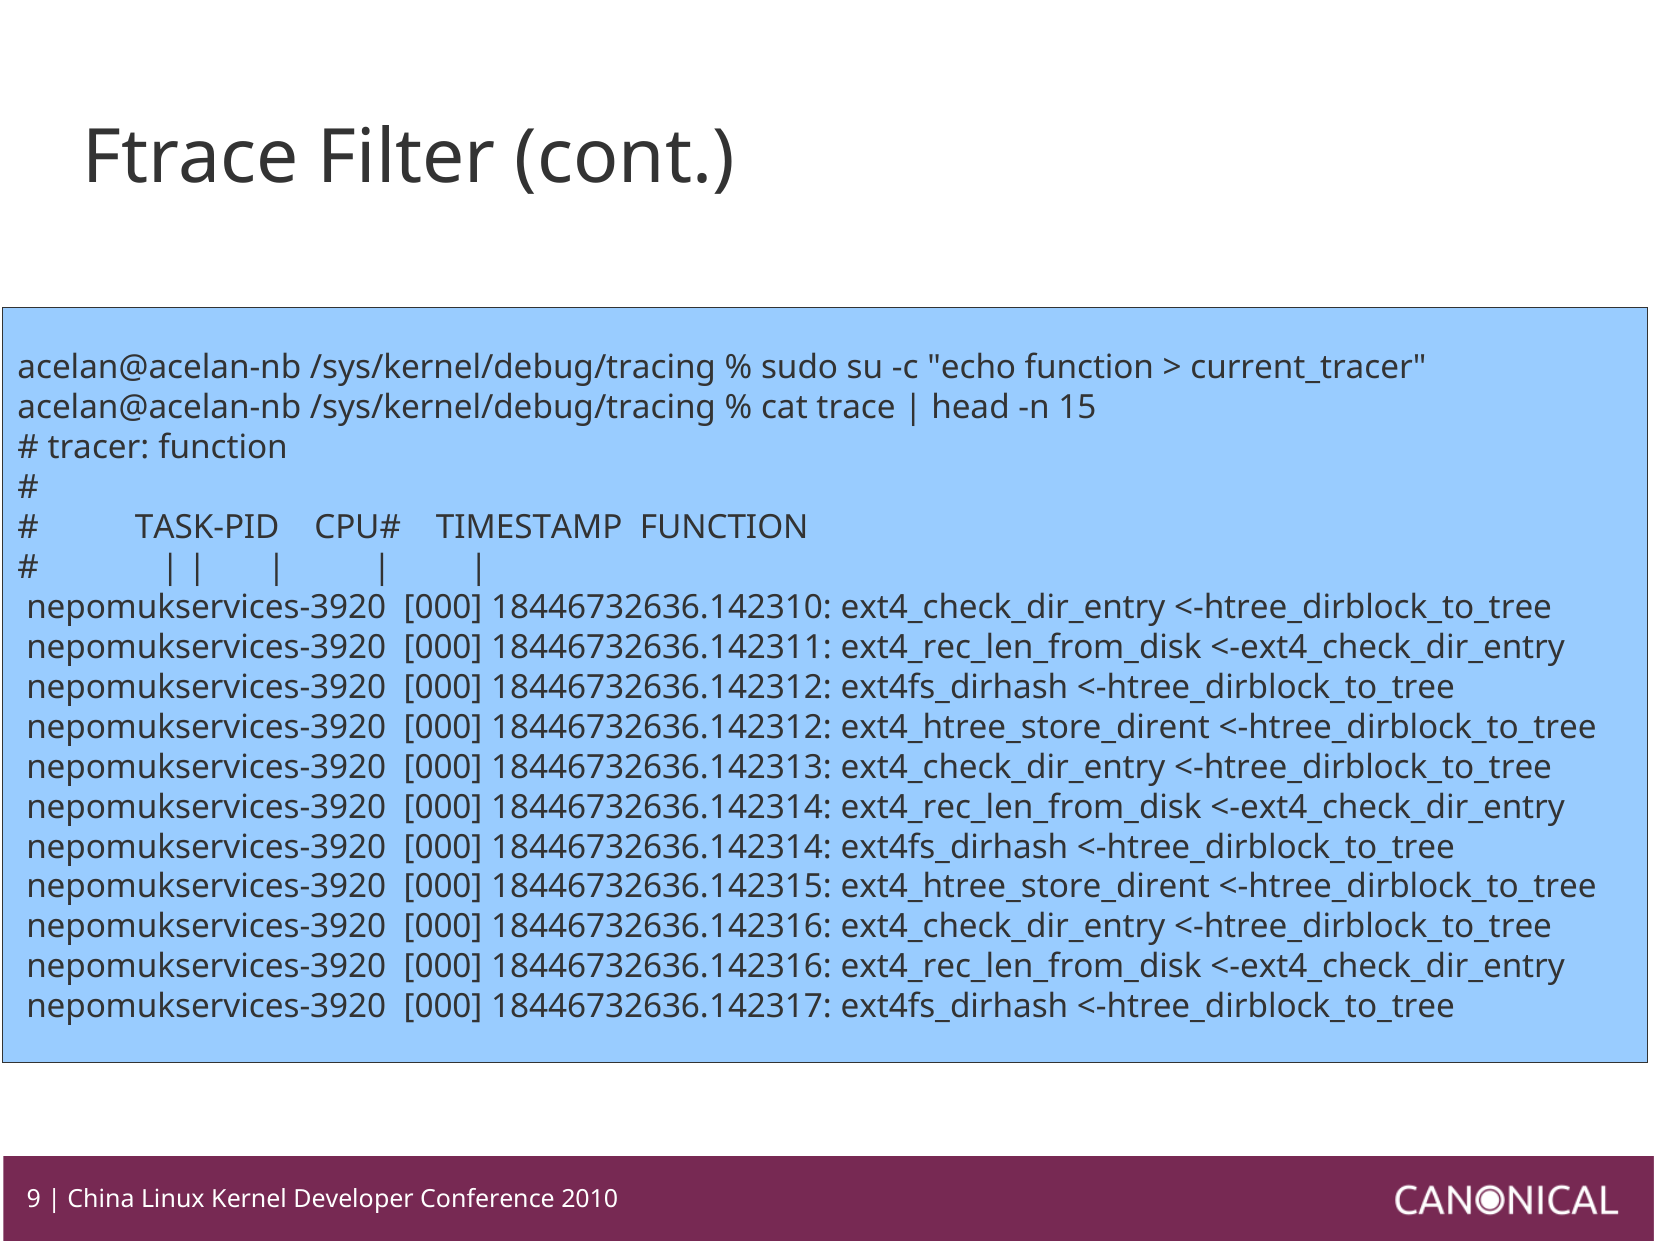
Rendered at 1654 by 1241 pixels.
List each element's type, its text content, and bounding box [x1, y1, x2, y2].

text_box acelan@acelan-nb /sys/kernel/debug/tracing % sudo su -c "echo function > current_tracer" acelan@acelan-nb /sys/kernel/debug/tracing % cat trace | head -n 15 # tracer: function # # TASK-PID CPU# TIMESTAMP FUNCTION # | | | | | nepomukservices-3920 [000] 18446732636.142310: ext4_check_dir_entry <-htree_dirblock_to_tree nepomukservices-3920 [000] 18446732636.142311: ext4_rec_len_from_disk <-ext4_check_dir_entry nepomukservices-3920 [000] 18446732636.142312: ext4fs_dirhash <-htree_dirblock_to_tree nepomukservices-3920 [000] 18446732636.142312: ext4_htree_store_dirent <-htree_dirblock_to_tree nepomukservices-3920 [000] 18446732636.142313: ext4_check_dir_entry <-htree_dirblock_to_tree nepomukservices-3920 [000] 18446732636.142314: ext4_rec_len_from_disk <-ext4_check_dir_entry nepomukservices-3920 [000] 18446732636.142314: ext4fs_dirhash <-htree_dirblock_to_tree nepomukservices-3920 [000] 18446732636.142315: ext4_htree_store_dirent <-htree_dirblock_to_tree nepomukservices-3920 [000] 18446732636.142316: ext4_check_dir_entry <-htree_dirblock_to_tree nepomukservices-3920 [000] 18446732636.142316: ext4_rec_len_from_disk <-ext4_check_dir_entry nepomukservices-3920 [000] 18446732636.142317: ext4fs_dirhash <-htree_dirblock_to_tree [2, 307, 1648, 1063]
title Ftrace Filter (cont.) [82, 56, 1571, 249]
picture [3, 1156, 1654, 1241]
